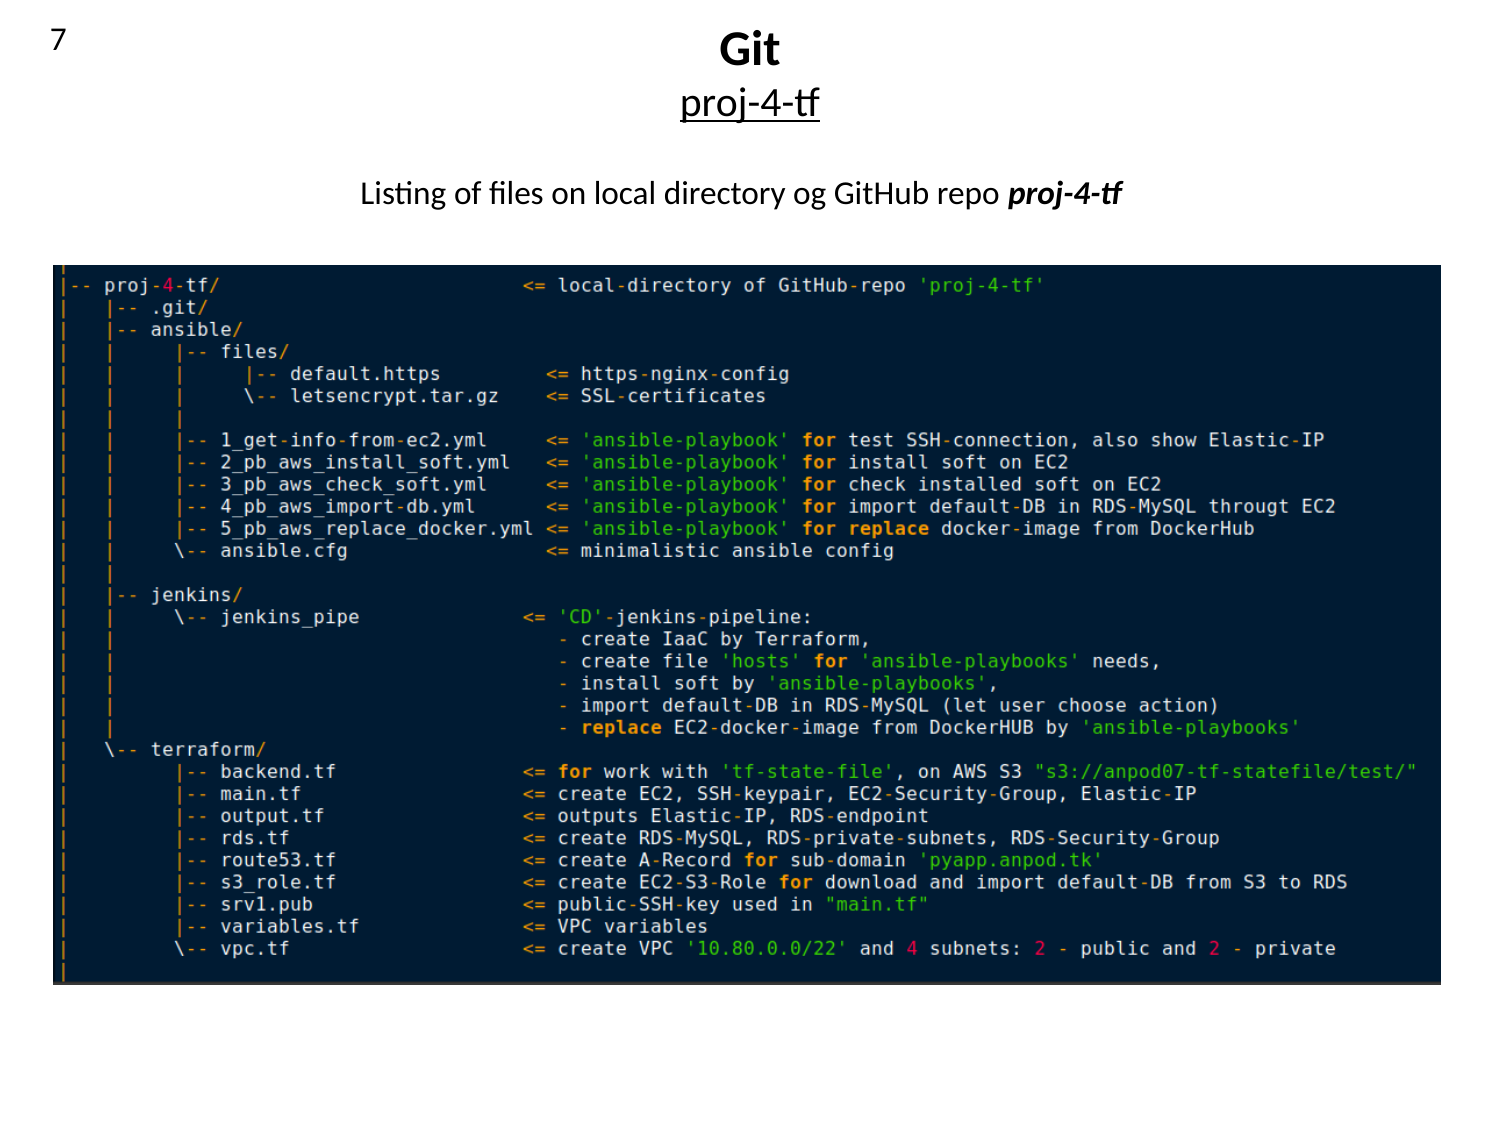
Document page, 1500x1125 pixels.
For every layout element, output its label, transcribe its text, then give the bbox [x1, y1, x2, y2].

picture [53, 265, 1441, 985]
title Git proj-4-tf [75, 23, 1425, 117]
text_box 7 [35, 9, 106, 65]
text_box Listing of files on local directory og GitHub repo proj-4-tf [35, 164, 1447, 219]
